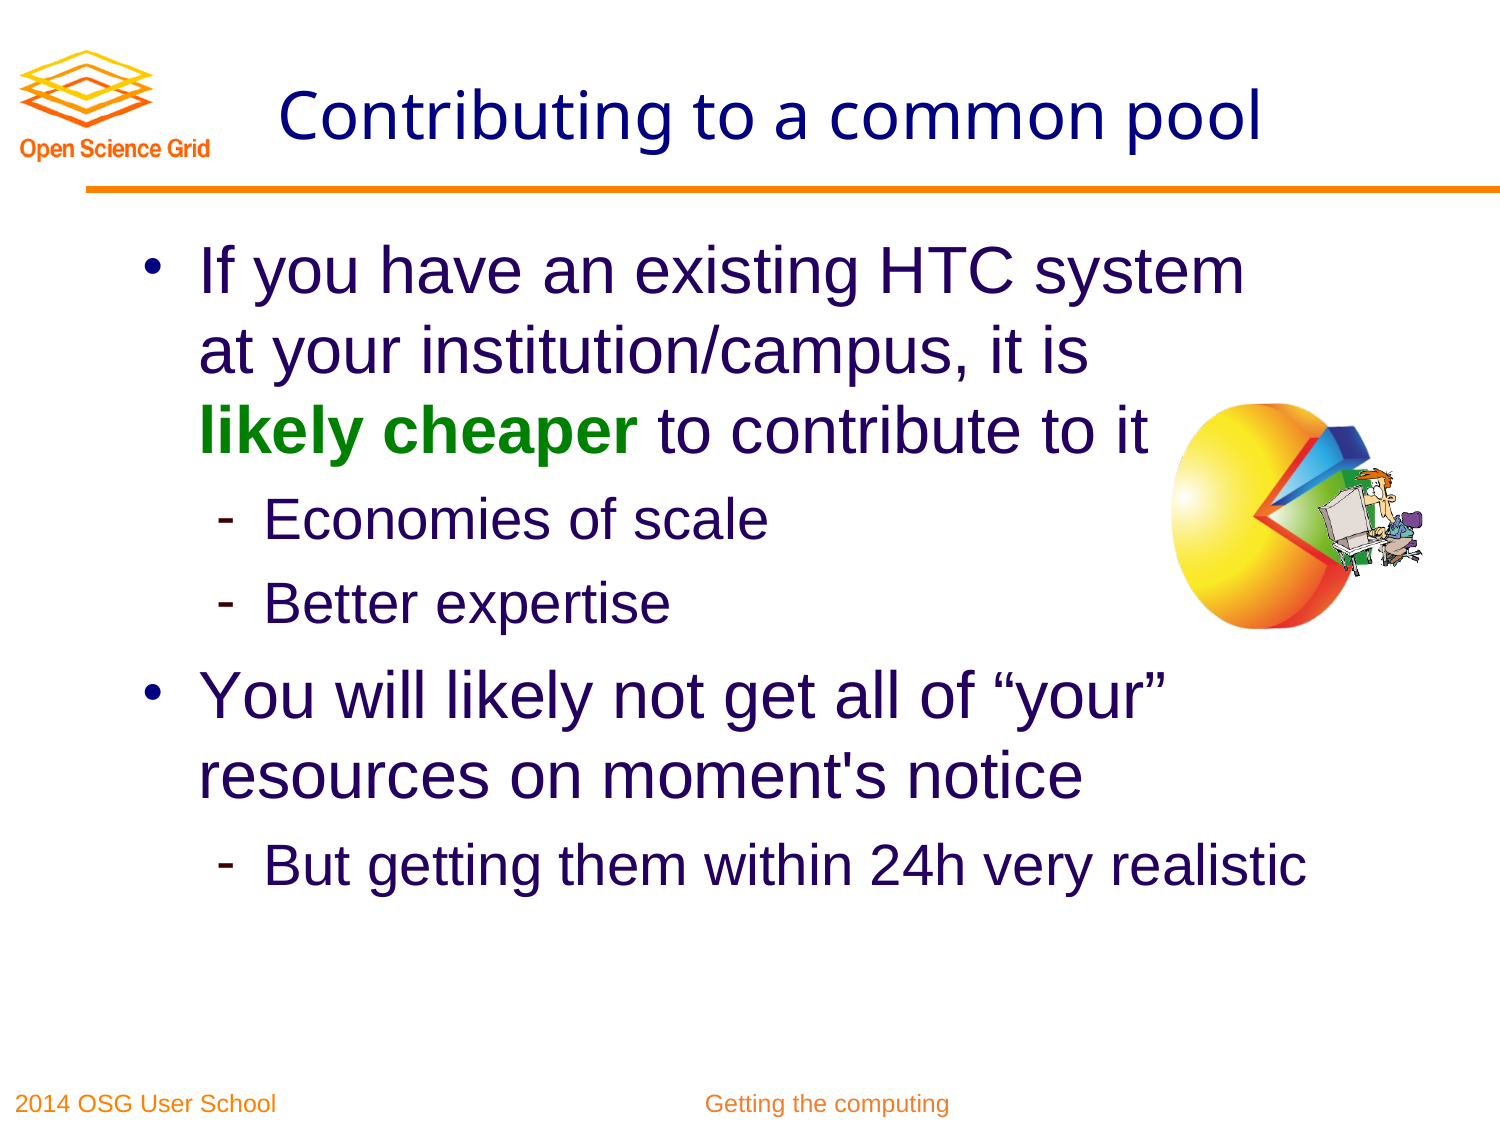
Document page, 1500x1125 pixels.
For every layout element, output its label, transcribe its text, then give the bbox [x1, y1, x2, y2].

title Contributing to a common pool [201, 18, 1342, 207]
list If you have an existing HTC system at your institution/campus, it is likely cheaper to contribute to it Economies of scale Better expertise You will likely not get all of “your” resources on moment's notice But getting them within 24h very realistic [127, 218, 1403, 962]
picture [0, 27, 201, 179]
picture [1171, 403, 1430, 629]
